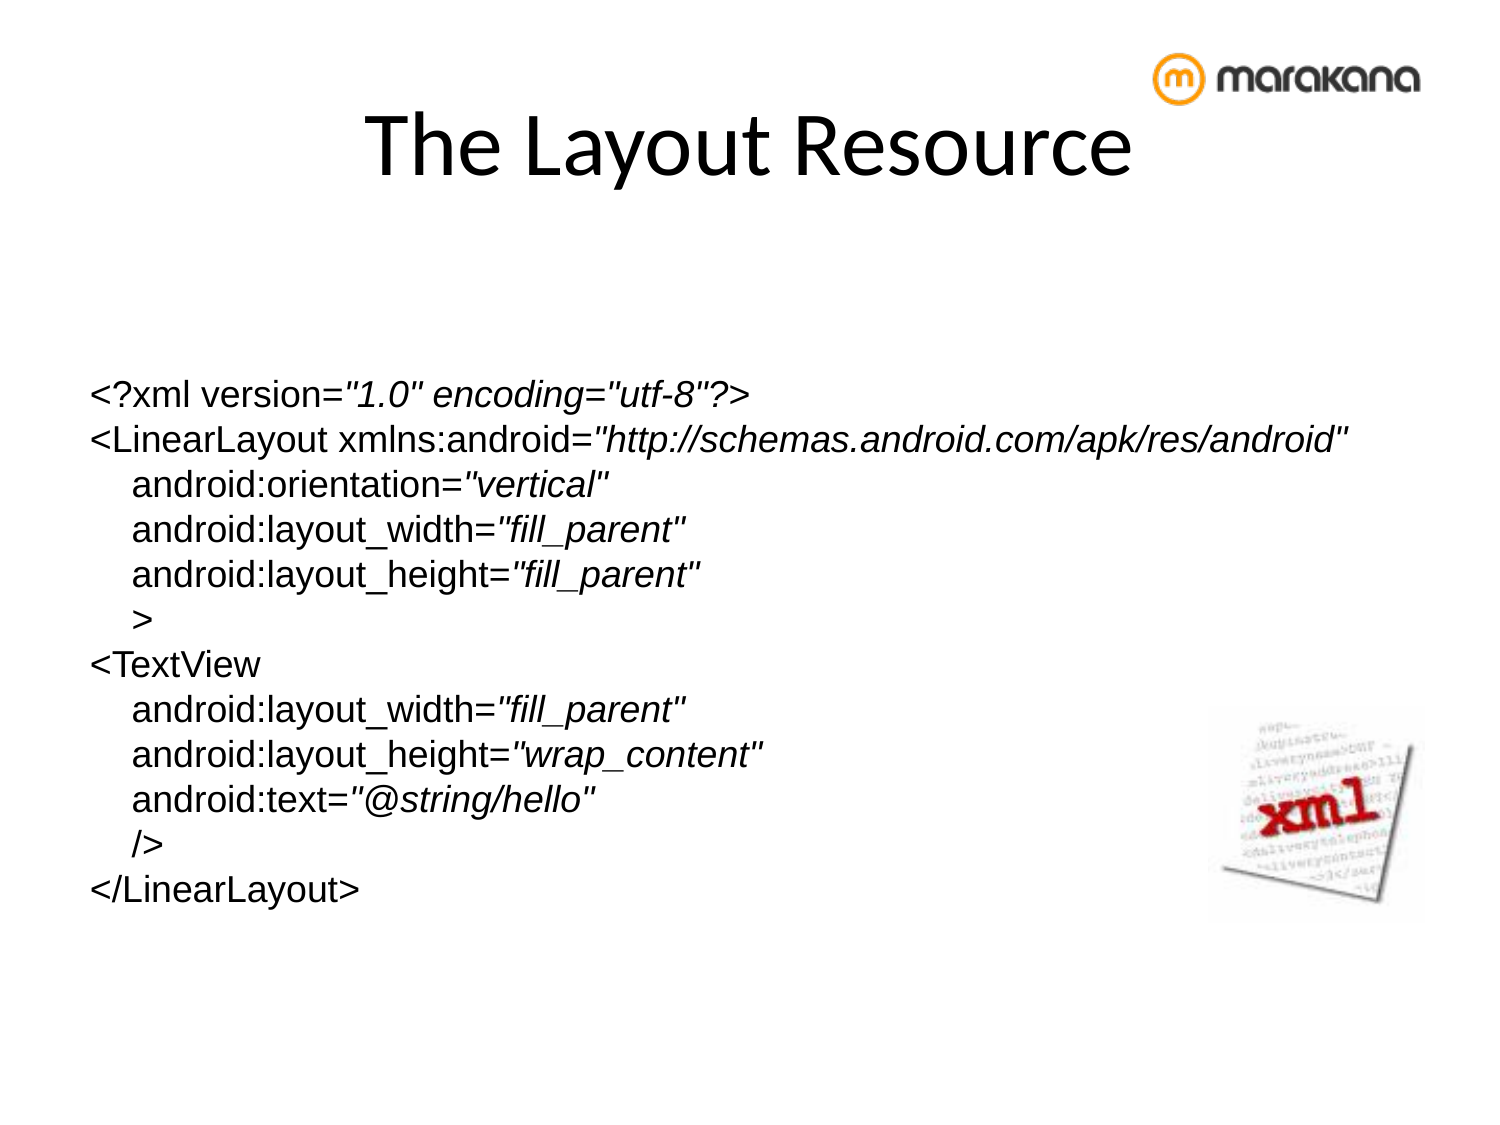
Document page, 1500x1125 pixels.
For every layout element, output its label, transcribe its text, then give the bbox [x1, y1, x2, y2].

text_box <?xml version="1.0" encoding="utf-8"?> <LinearLayout xmlns:android="http://schemas.android.com/apk/res/android" android:orientation="vertical" android:layout_width="fill_parent" android:layout_height="fill_parent" > <TextView android:layout_width="fill_parent" android:layout_height="wrap_content" android:text="@string/hello" /> </LinearLayout> [74, 362, 1425, 918]
picture [1208, 706, 1425, 923]
title The Layout Resource [75, 45, 1425, 233]
